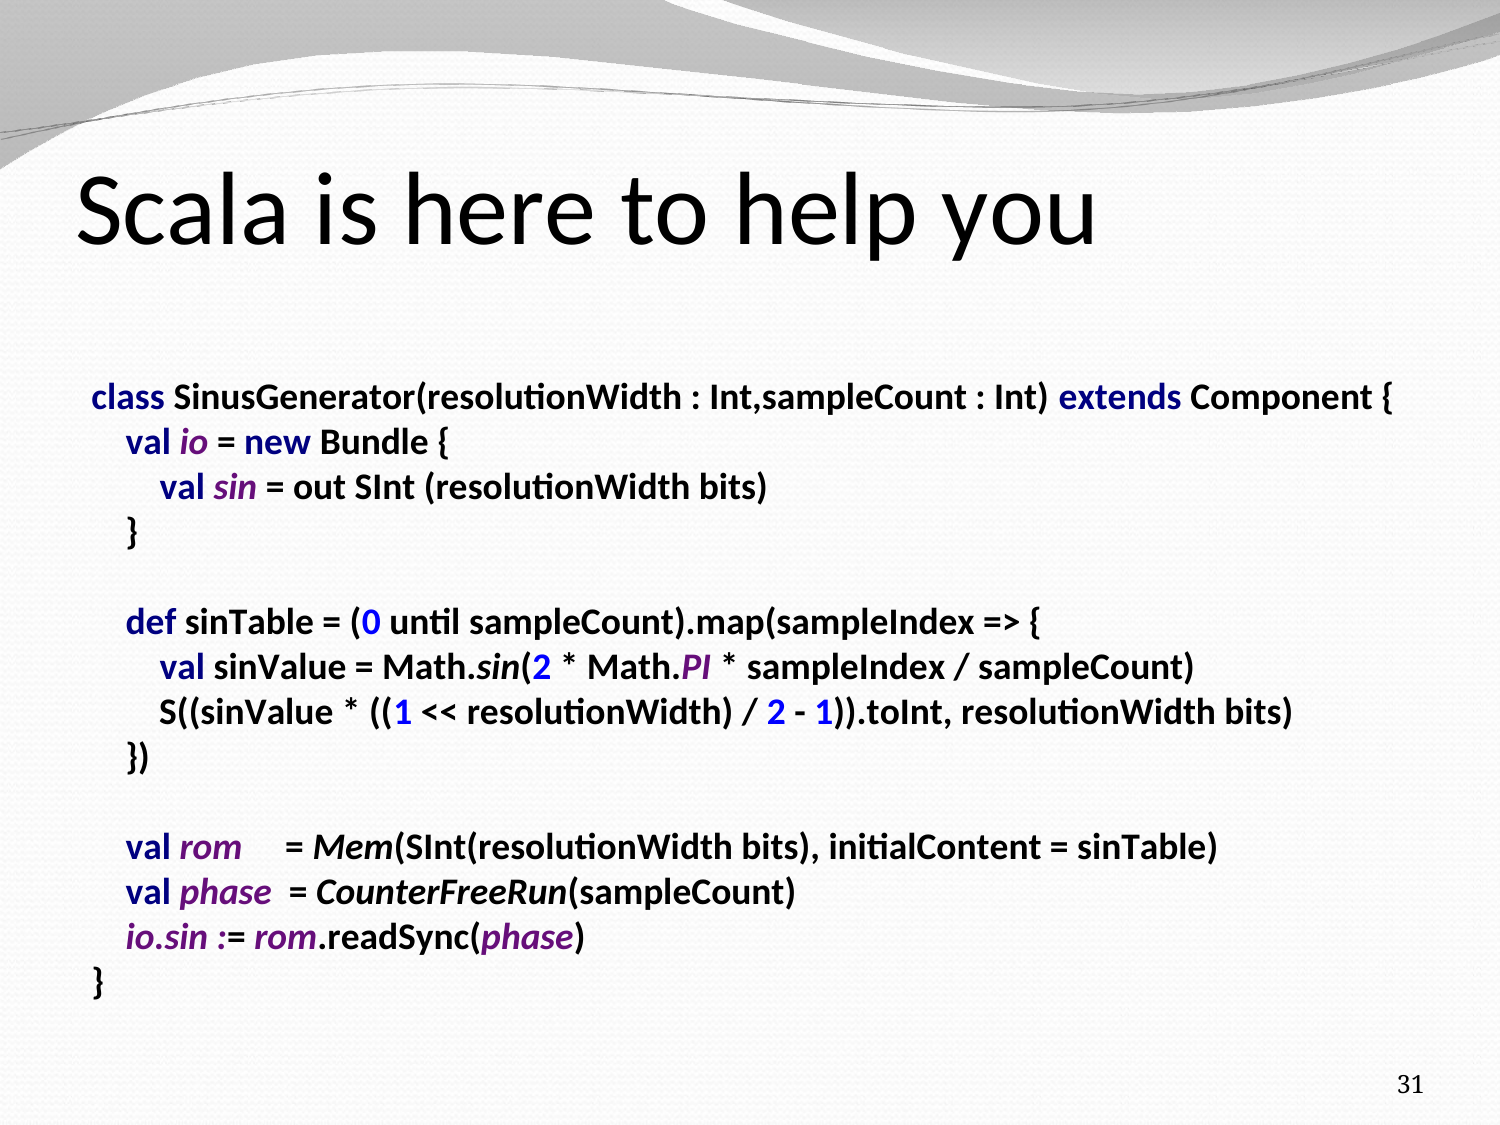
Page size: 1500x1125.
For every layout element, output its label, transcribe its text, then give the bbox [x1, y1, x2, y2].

picture [0, 0, 1500, 1125]
text_box <numéro> [1299, 1042, 1426, 1103]
text_box class SinusGenerator(resolutionWidth : Int,sampleCount : Int) extends Component { val io = new Bundle { val sin = out SInt (resolutionWidth bits) } def sinTable = (0 until sampleCount).map(sampleIndex => { val sinValue = Math.sin(2 * Math.PI * sampleIndex / sampleCount) S((sinValue * ((1 << resolutionWidth) / 2 - 1)).toInt, resolutionWidth bits) }) val rom = Mem(SInt(resolutionWidth bits), initialContent = sinTable) val phase = CounterFreeRun(sampleCount) io.sin := rom.readSync(phase) } [76, 364, 1410, 1011]
title Scala is here to help you [75, 78, 1426, 266]
